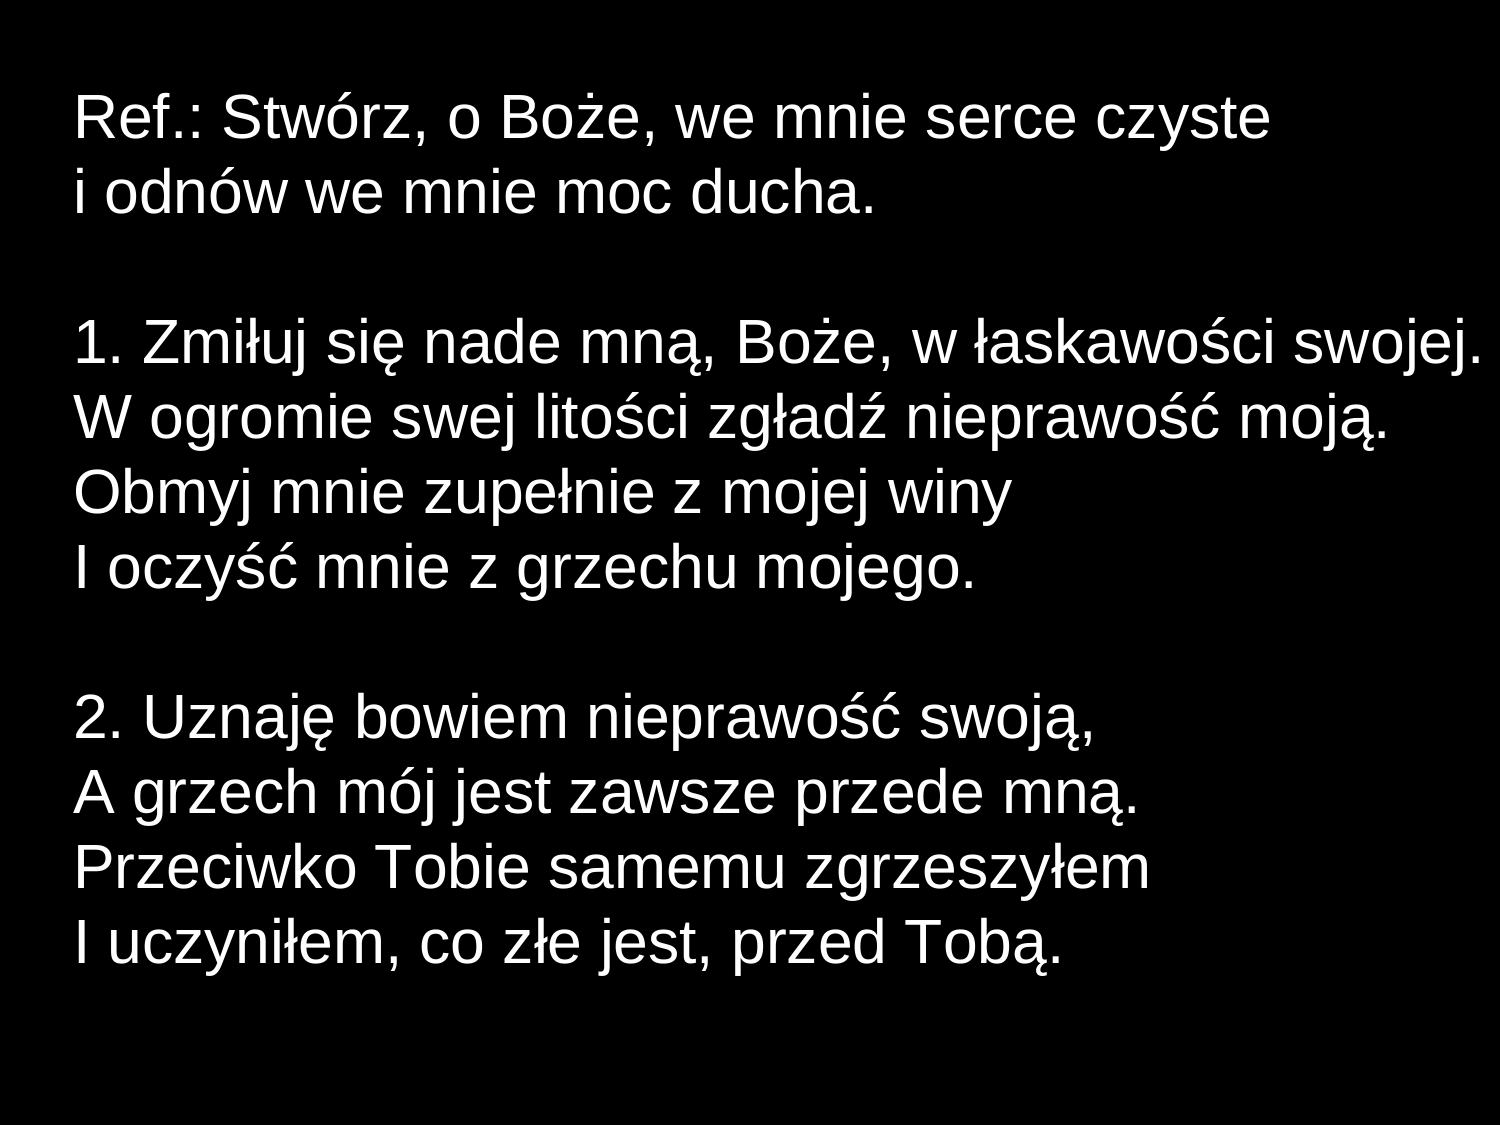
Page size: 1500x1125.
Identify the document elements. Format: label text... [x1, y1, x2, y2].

text_box Ref.: Stwórz, o Boże, we mnie serce czyste i odnów we mnie moc ducha. 1. Zmiłuj się nade mną, Boże, w łaskawości swojej. W ogromie swej litości zgładź nieprawość moją. Obmyj mnie zupełnie z mojej winy I oczyść mnie z grzechu mojego. 2. Uznaję bowiem nieprawość swoją, A grzech mój jest zawsze przede mną. Przeciwko Tobie samemu zgrzeszyłem I uczyniłem, co złe jest, przed Tobą. [58, 68, 1500, 984]
